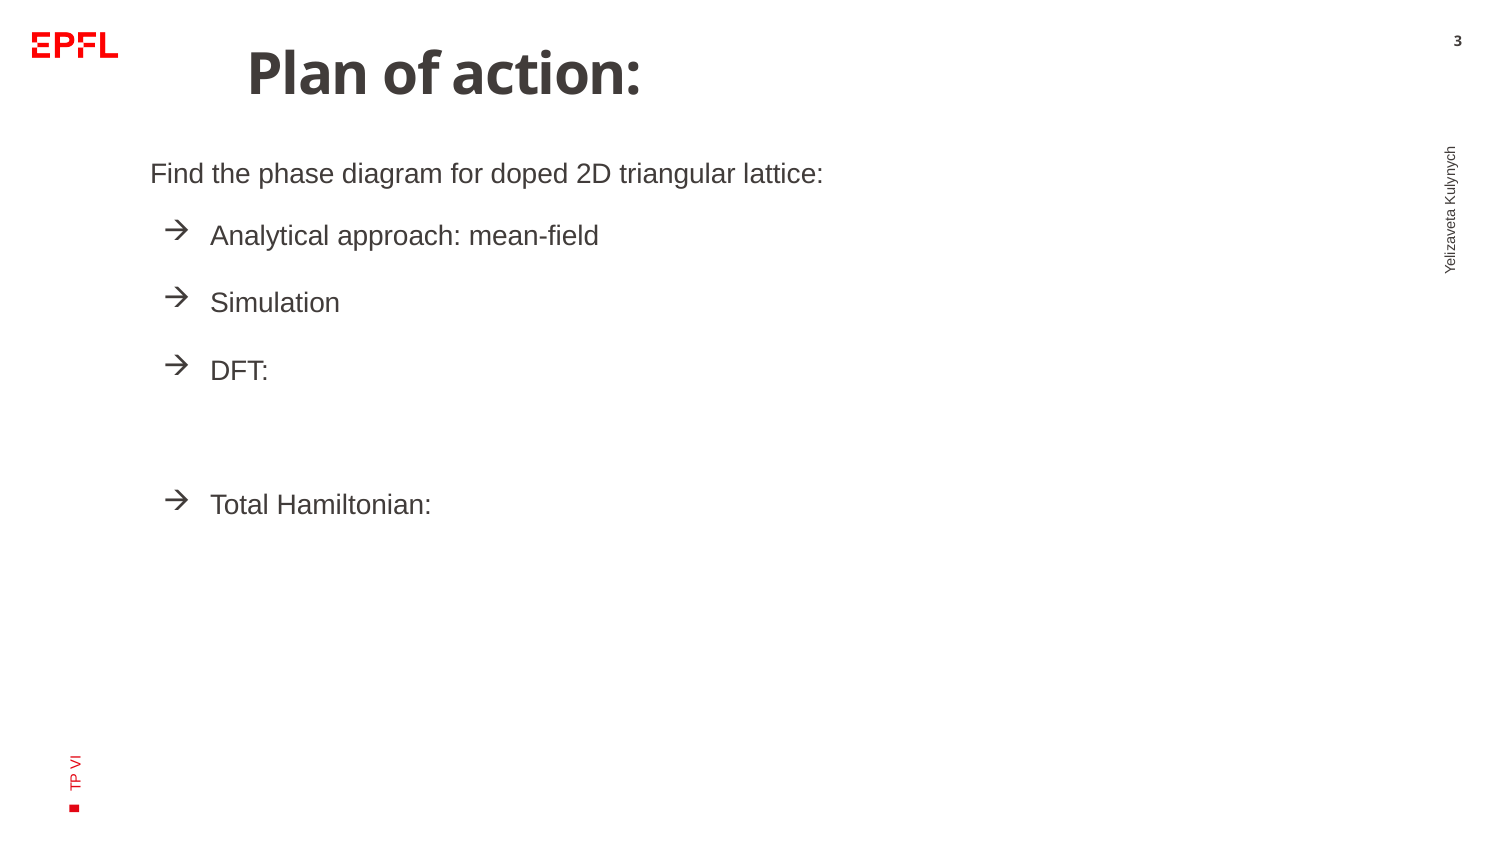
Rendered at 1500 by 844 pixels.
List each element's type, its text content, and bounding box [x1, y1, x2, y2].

text_box TP VI [0, 258, 150, 807]
text_box Analytical approach: mean-field Simulation DFT: Total Hamiltonian: [148, 209, 626, 528]
text_box Find the phase diagram for doped 2D triangular lattice: [135, 147, 938, 197]
title Plan of action: [217, 44, 1463, 151]
text_box Yelizaveta Kulynych [1415, 131, 1500, 713]
picture [21, 21, 129, 69]
